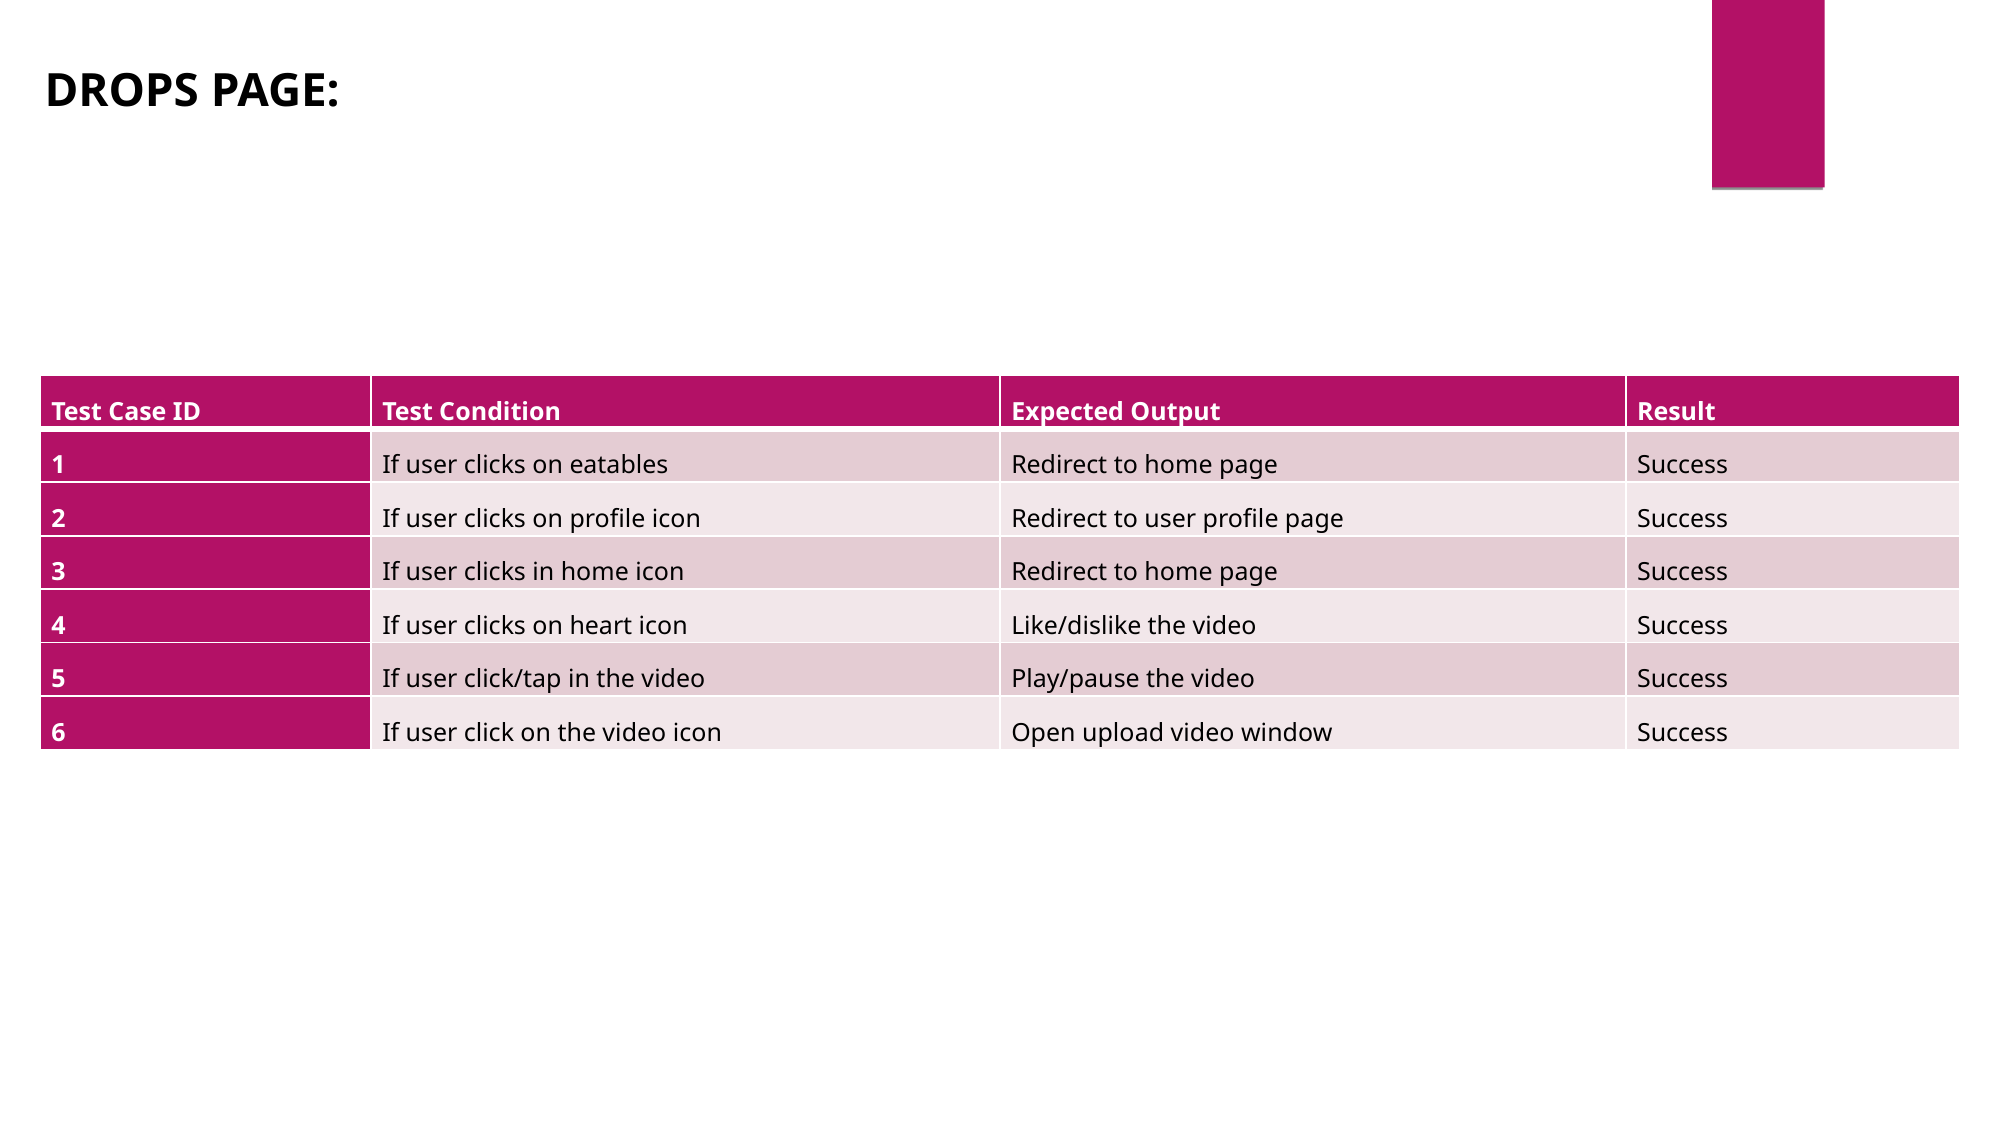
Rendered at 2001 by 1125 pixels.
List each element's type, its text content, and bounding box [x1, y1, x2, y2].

table_cell Redirect to home page [1001, 432, 1625, 481]
table_cell 1 [41, 432, 370, 481]
table_cell 6 [41, 697, 370, 749]
table_cell Success [1627, 483, 1959, 535]
table_cell If user click/tap in the video [372, 643, 999, 695]
table_cell Success [1627, 643, 1959, 695]
table_cell If user clicks on heart icon [372, 590, 999, 642]
table_header Test Case ID [41, 376, 370, 426]
table_cell Redirect to home page [1001, 537, 1625, 588]
table_cell 3 [41, 537, 370, 588]
table_cell Redirect to user profile page [1001, 483, 1625, 535]
table_header Test Condition [372, 376, 999, 426]
table_header Expected Output [1001, 376, 1625, 426]
table_cell Open upload video window [1001, 697, 1625, 749]
table_cell Success [1627, 697, 1959, 749]
table_cell Success [1627, 590, 1959, 642]
table_cell Success [1627, 432, 1959, 481]
table_cell Success [1627, 537, 1959, 588]
table_cell 5 [41, 643, 370, 695]
table_cell 4 [41, 590, 370, 642]
table_cell If user clicks on eatables [372, 432, 999, 481]
title DROPS PAGE: [29, 29, 1467, 146]
table_cell Like/dislike the video [1001, 590, 1625, 642]
table_cell If user click on the video icon [372, 697, 999, 749]
table_cell If user clicks in home icon [372, 537, 999, 588]
table_cell If user clicks on profile icon [372, 483, 999, 535]
table_header Result [1627, 376, 1959, 426]
table_cell 2 [41, 483, 370, 535]
table_cell Play/pause the video [1001, 643, 1625, 695]
